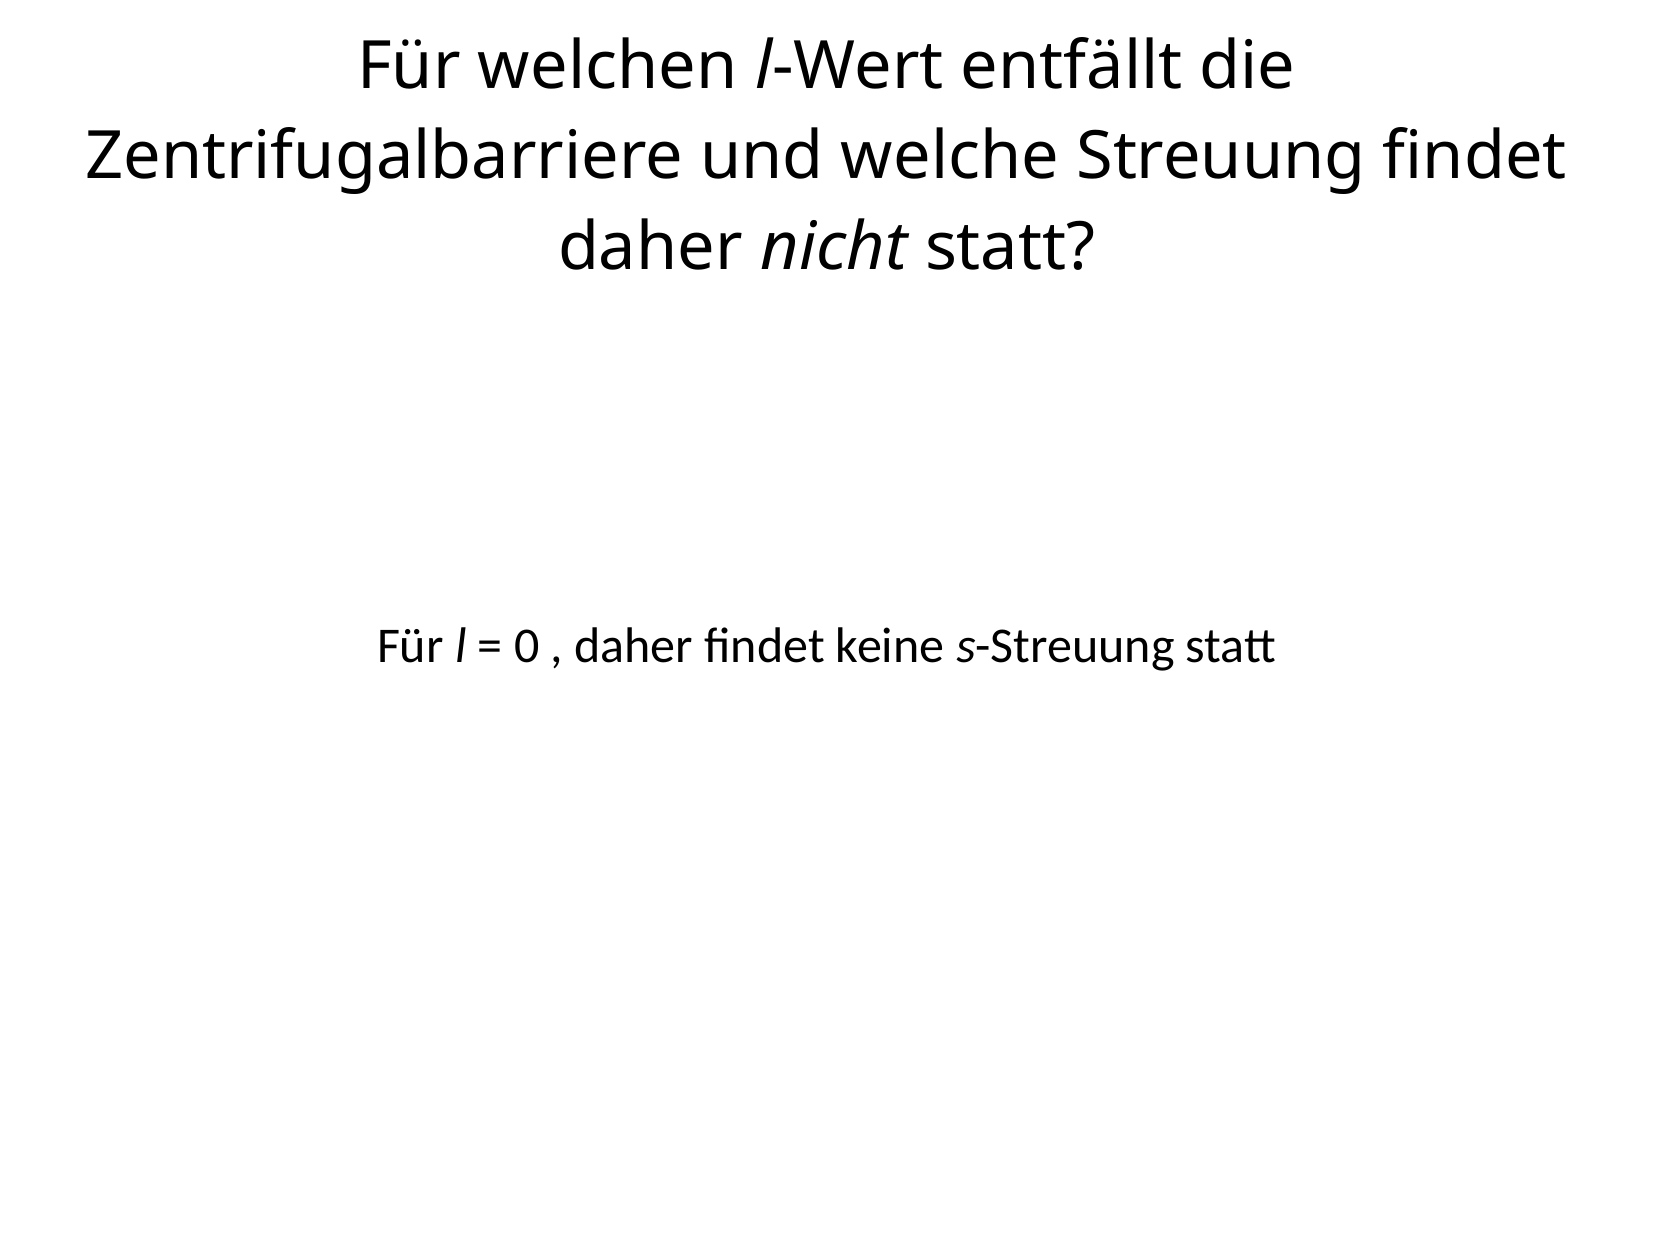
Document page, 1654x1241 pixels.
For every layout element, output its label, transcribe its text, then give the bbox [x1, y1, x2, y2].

subtitle Für l = 0 , daher findet keine s-Streuung statt [82, 290, 1571, 1010]
title Für welchen l-Wert entfällt die Zentrifugalbarriere und welche Streuung findet daher nicht statt? [82, 49, 1571, 257]
